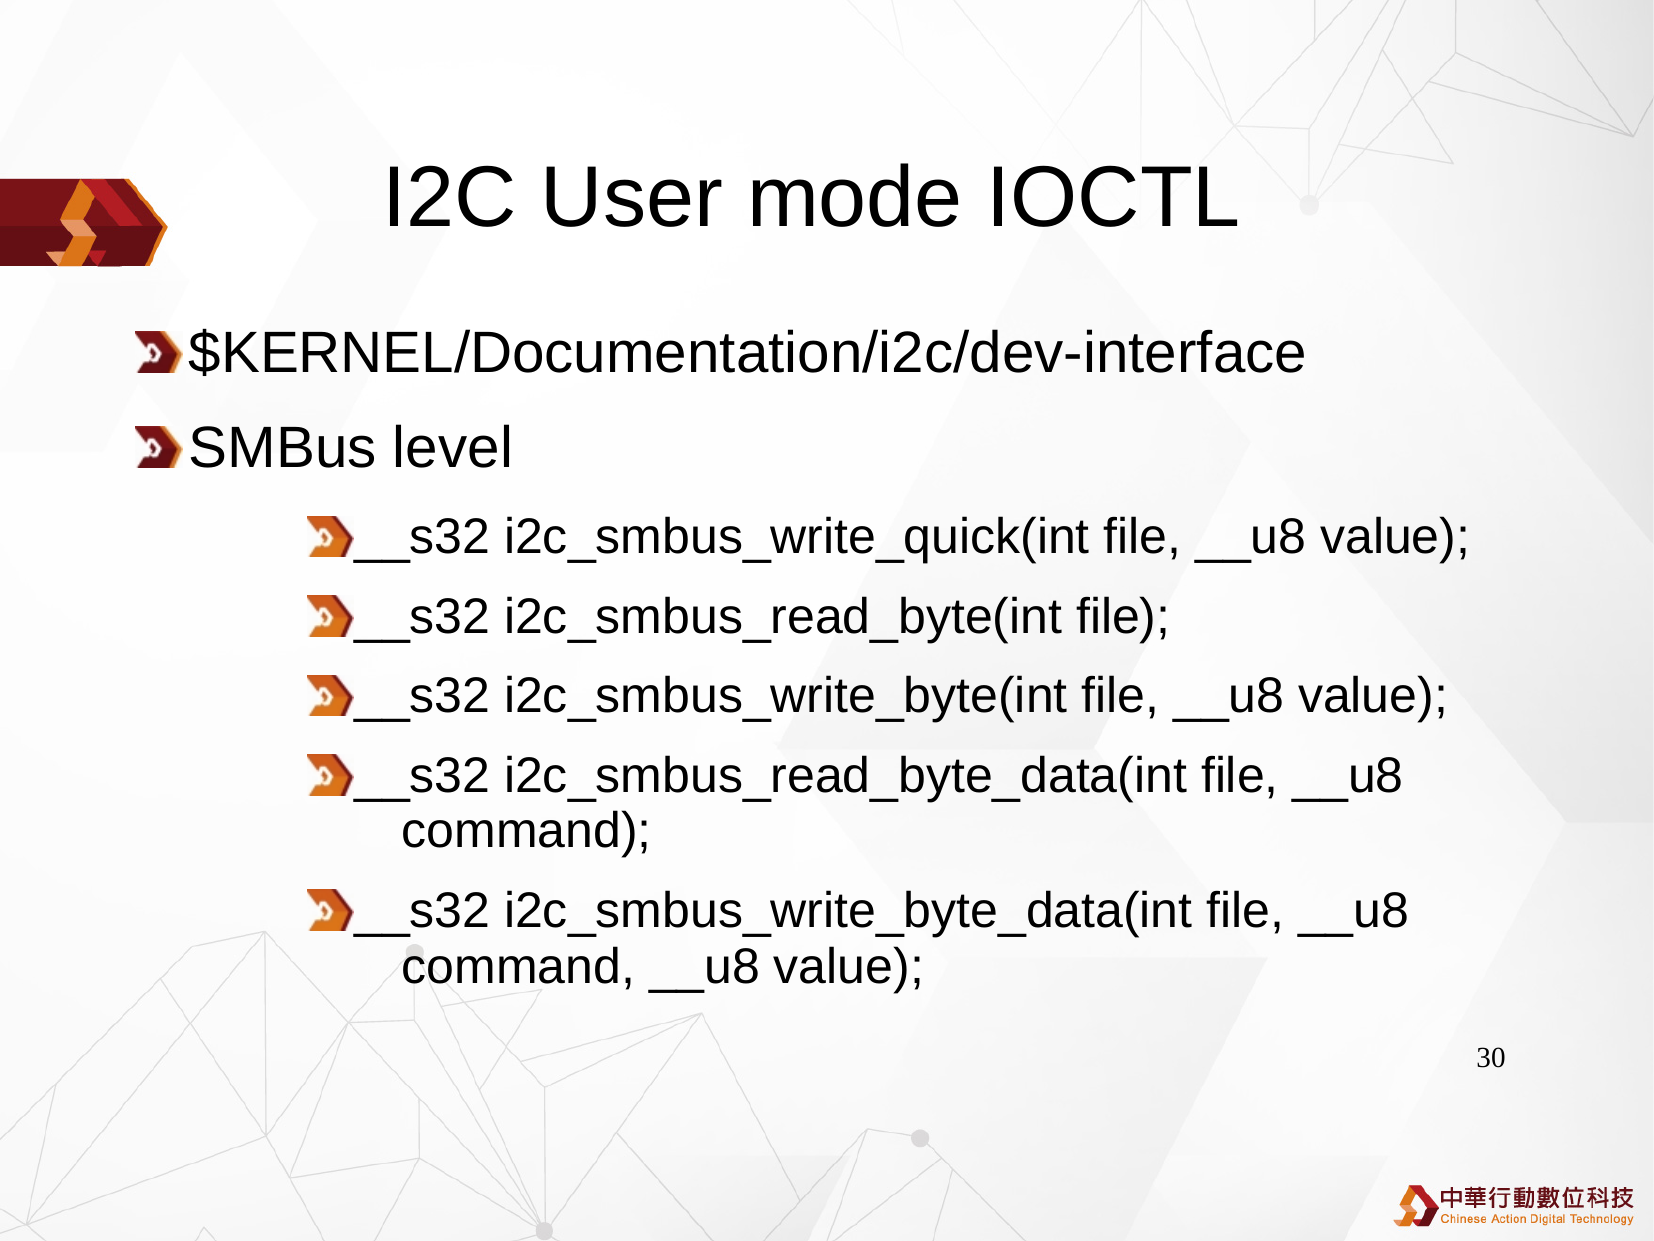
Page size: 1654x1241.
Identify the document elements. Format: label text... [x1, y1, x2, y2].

picture [0, 0, 1654, 1241]
list $KERNEL/Documentation/i2c/dev-interface SMBus level __s32 i2c_smbus_write_quick(int file, __u8 value); __s32 i2c_smbus_read_byte(int file); __s32 i2c_smbus_write_byte(int file, __u8 value); __s32 i2c_smbus_read_byte_data(int file, __u8 command); __s32 i2c_smbus_write_byte_data(int file, __u8 command, __u8 value); [118, 319, 1571, 1177]
title I2C User mode IOCTL [118, 112, 1506, 281]
